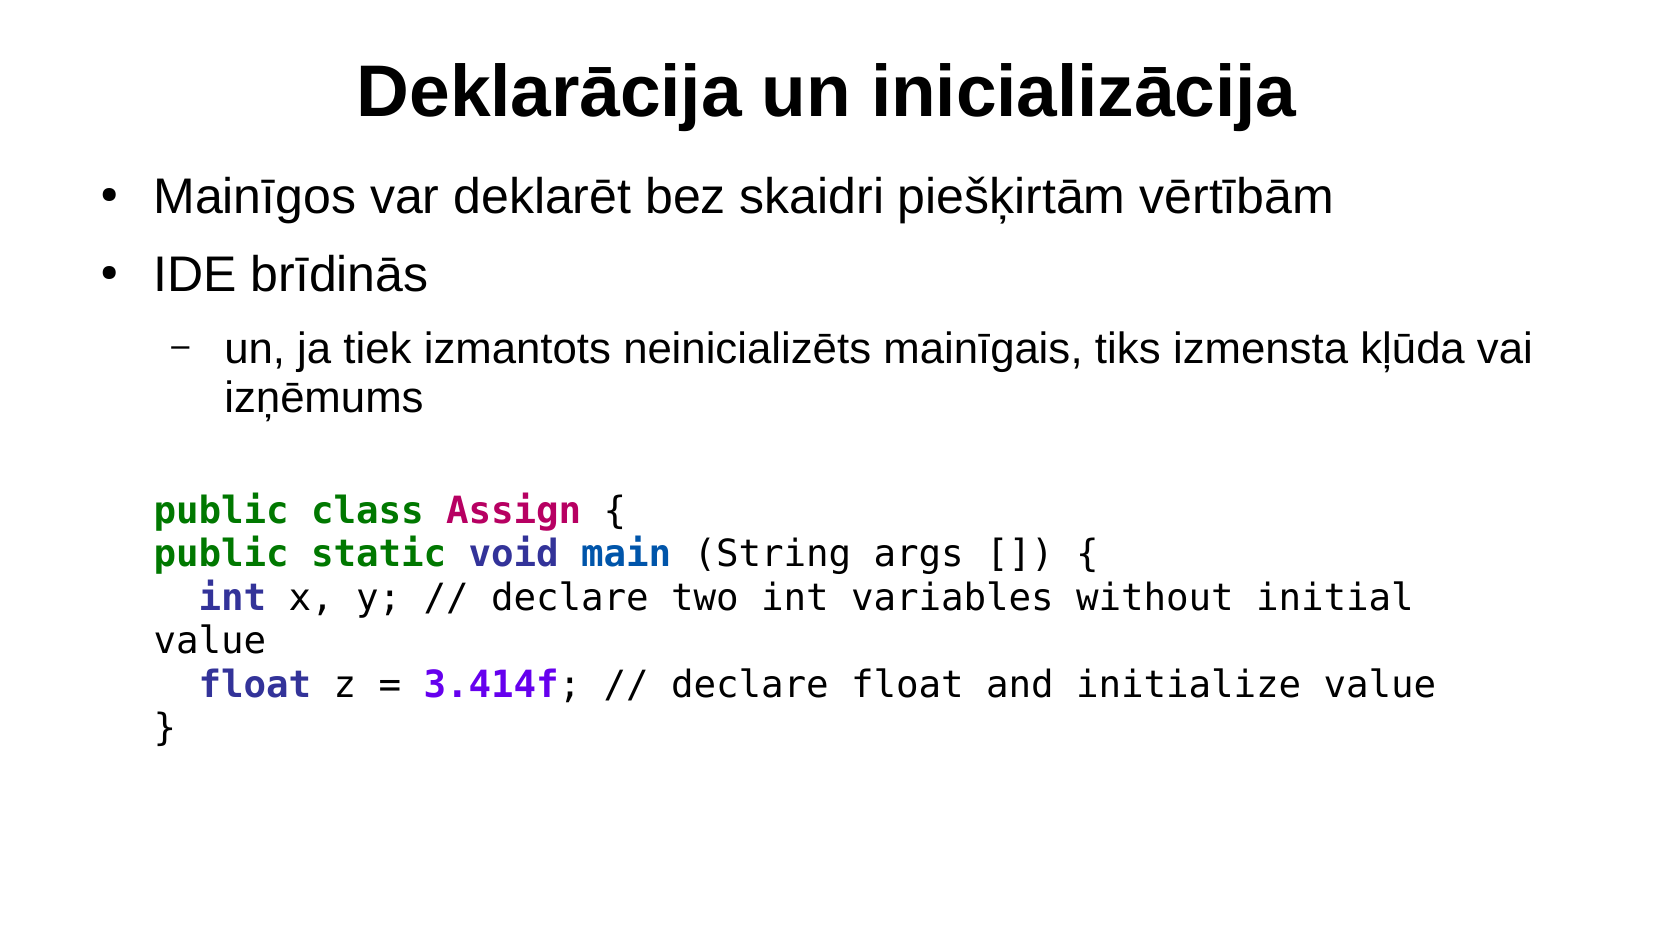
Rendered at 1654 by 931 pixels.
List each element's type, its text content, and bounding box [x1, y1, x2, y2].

title Deklarācija un inicializācija [82, 37, 1571, 147]
list Mainīgos var deklarēt bez skaidri piešķirtām vērtībām IDE brīdinās un, ja tiek izmantots neinicializēts mainīgais, tiks izmensta kļūda vai izņēmums public class Assign { public static void main (String args []) { int x, y; // declare two int variables without initial value float z = 3.414f; // declare float and initialize value } [82, 168, 1538, 889]
